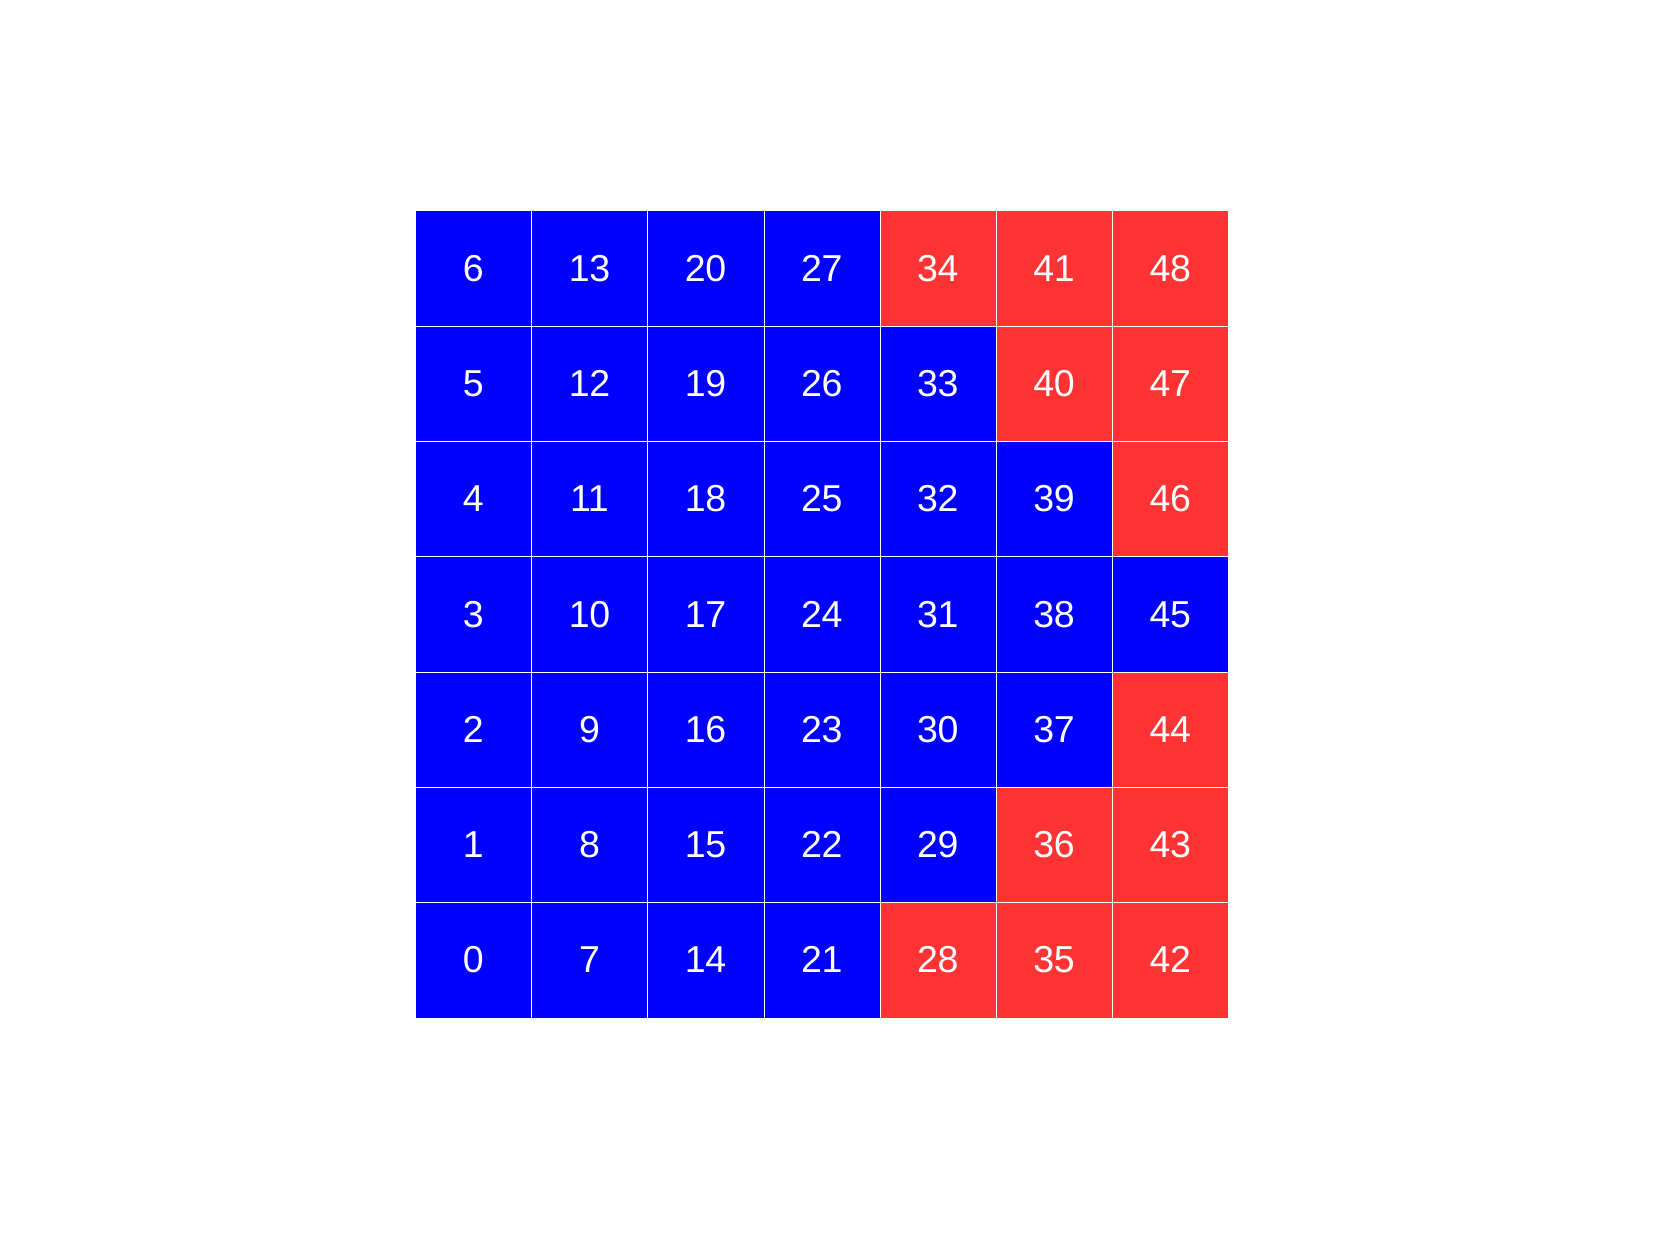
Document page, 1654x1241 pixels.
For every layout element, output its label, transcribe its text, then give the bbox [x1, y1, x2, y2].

table_cell 35 [997, 903, 1112, 1018]
table_cell 40 [997, 327, 1112, 441]
table_cell 39 [997, 442, 1112, 556]
table_cell 26 [765, 327, 880, 441]
table_cell 9 [532, 673, 647, 787]
table_cell 22 [765, 788, 880, 902]
table_cell 43 [1113, 788, 1228, 902]
table_cell 0 [416, 903, 531, 1018]
table_cell 1 [416, 788, 531, 902]
table_cell 47 [1113, 327, 1228, 441]
table_cell 37 [997, 673, 1112, 787]
table_cell 16 [648, 673, 764, 787]
table_header 34 [881, 211, 996, 326]
table_cell 12 [532, 327, 647, 441]
table_cell 46 [1113, 442, 1228, 556]
table_cell 5 [416, 327, 531, 441]
table_cell 23 [765, 673, 880, 787]
table_cell 24 [765, 557, 880, 672]
table_header 27 [765, 211, 880, 326]
table_header 13 [532, 211, 647, 326]
table_cell 44 [1113, 673, 1228, 787]
table_cell 36 [997, 788, 1112, 902]
table_cell 14 [648, 903, 764, 1018]
table_cell 8 [532, 788, 647, 902]
table_cell 21 [765, 903, 880, 1018]
table_cell 18 [648, 442, 764, 556]
table_cell 25 [765, 442, 880, 556]
table_header 20 [648, 211, 764, 326]
table_cell 2 [416, 673, 531, 787]
table_header 6 [416, 211, 531, 326]
table_header 48 [1113, 211, 1228, 326]
table_cell 45 [1113, 557, 1228, 672]
table_cell 30 [881, 673, 996, 787]
table_cell 38 [997, 557, 1112, 672]
table_cell 19 [648, 327, 764, 441]
table_cell 4 [416, 442, 531, 556]
table_cell 7 [532, 903, 647, 1018]
table_cell 3 [416, 557, 531, 672]
table_cell 29 [881, 788, 996, 902]
table_cell 42 [1113, 903, 1228, 1018]
table_cell 32 [881, 442, 996, 556]
table_cell 10 [532, 557, 647, 672]
table_cell 33 [881, 327, 996, 441]
table_cell 31 [881, 557, 996, 672]
table_cell 11 [532, 442, 647, 556]
table_header 41 [997, 211, 1112, 326]
table_cell 15 [648, 788, 764, 902]
table_cell 28 [881, 903, 996, 1018]
table_cell 17 [648, 557, 764, 672]
